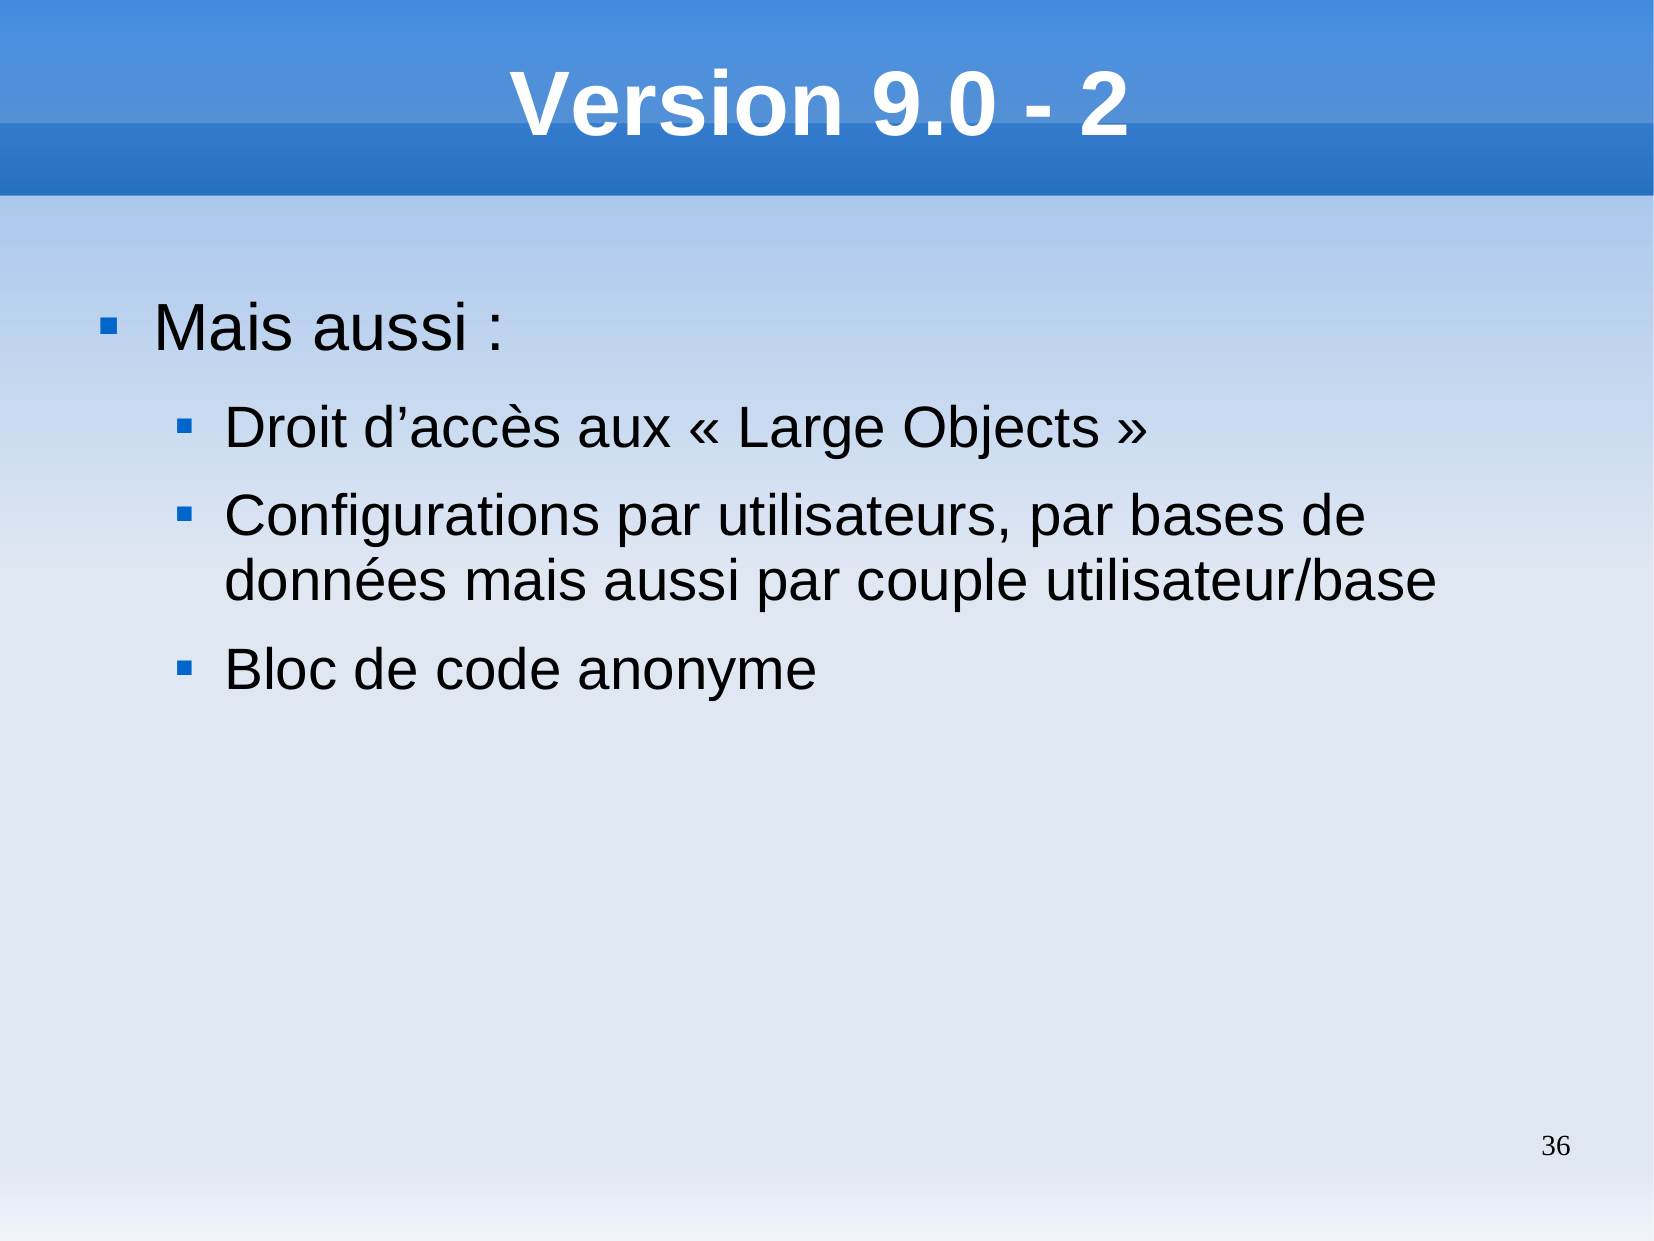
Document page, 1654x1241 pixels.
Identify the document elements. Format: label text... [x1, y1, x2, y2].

list Mais aussi : Droit d’accès aux « Large Objects » Configurations par utilisateurs, par bases de données mais aussi par couple utilisateur/base Bloc de code anonyme [82, 290, 1571, 1094]
picture [0, 0, 1654, 1241]
title Version 9.0 - 2 [76, 7, 1565, 200]
